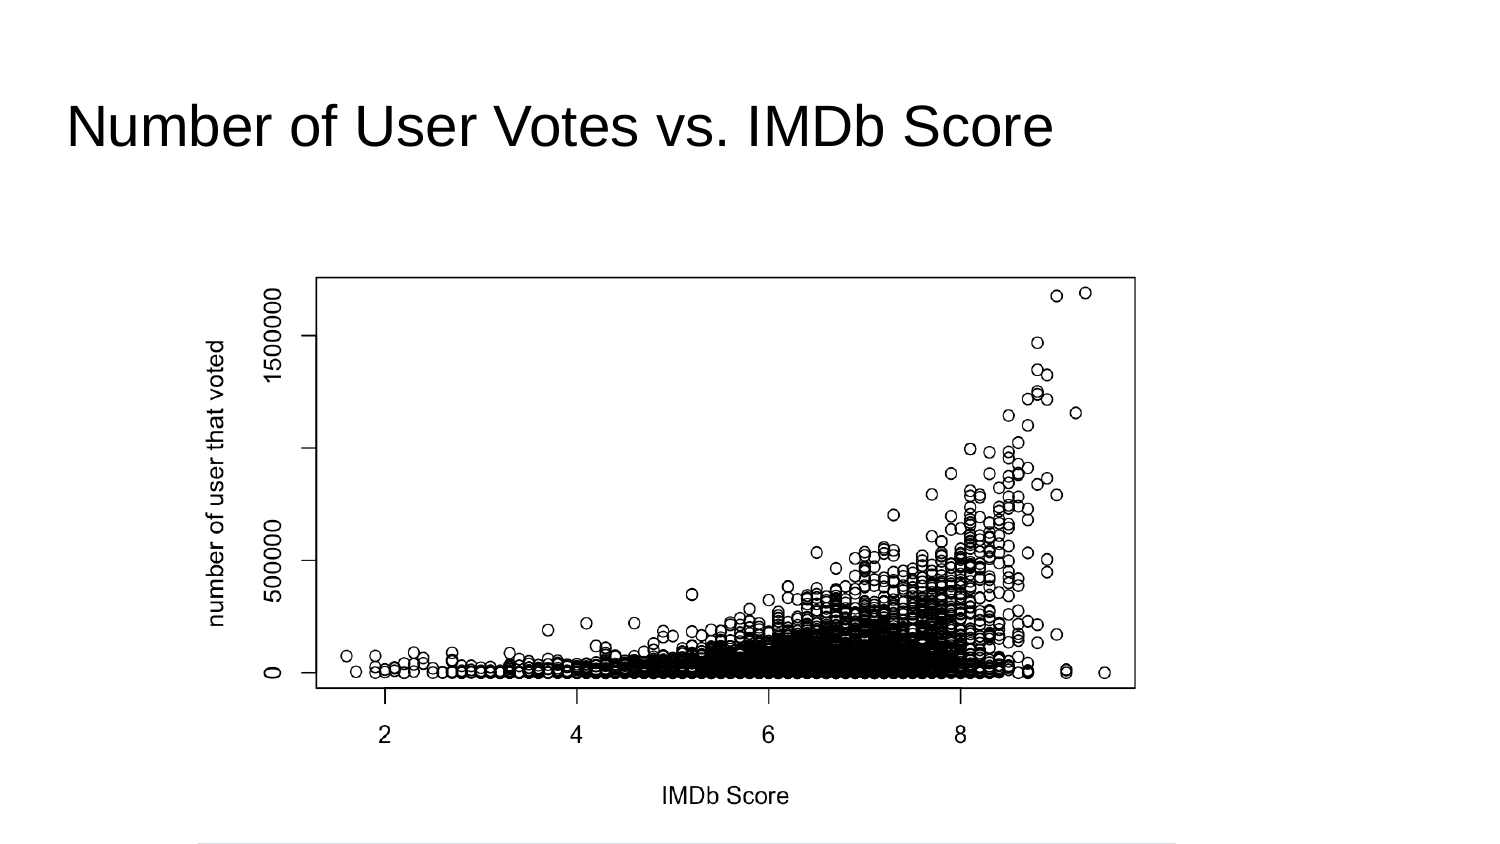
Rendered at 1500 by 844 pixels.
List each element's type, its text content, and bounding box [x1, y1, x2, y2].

title Number of User Votes vs. IMDb Score [51, 72, 1449, 167]
picture [198, 156, 1176, 844]
